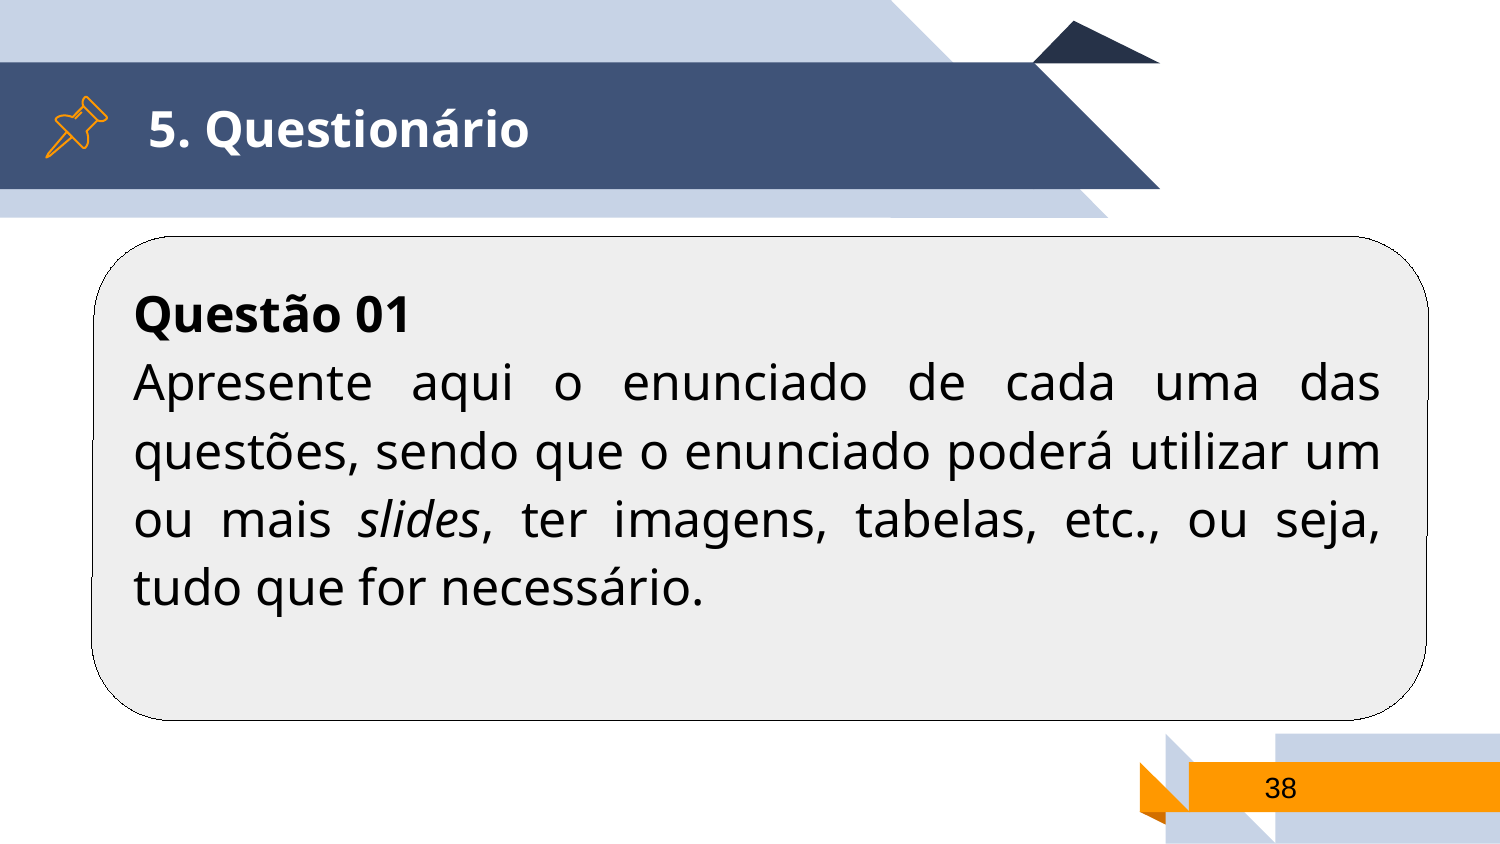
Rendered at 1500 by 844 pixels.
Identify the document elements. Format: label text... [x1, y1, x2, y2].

slide_number <number> [1249, 760, 1494, 813]
text_box Questão 01 Apresente aqui o enunciado de cada uma das questões, sendo que o enunciado poderá utilizar um ou mais slides, ter imagens, tabelas, etc., ou seja, tudo que for necessário. [118, 271, 1406, 617]
text_box [91, 236, 1429, 721]
title 5. Questionário [133, 64, 1035, 190]
